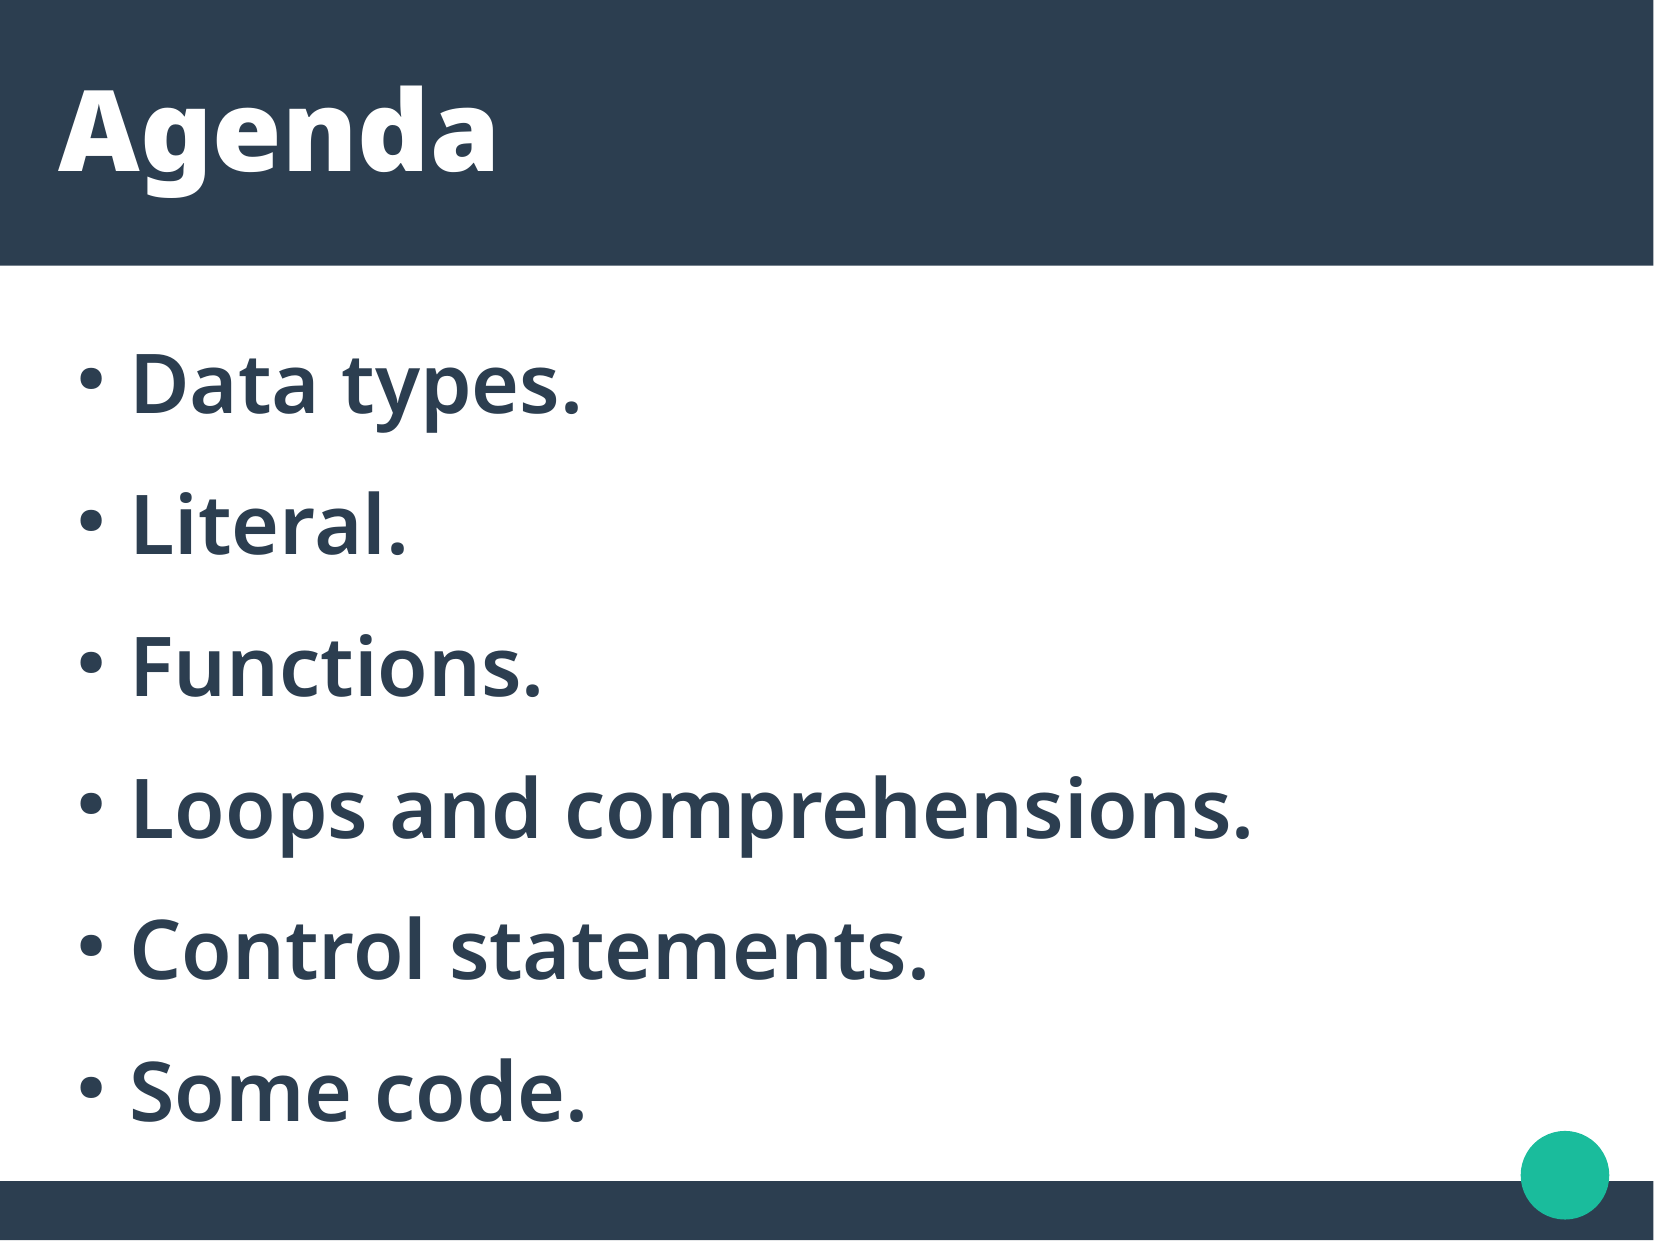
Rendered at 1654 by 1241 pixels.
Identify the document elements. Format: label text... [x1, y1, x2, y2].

title Agenda [59, 49, 1595, 207]
list Data types. Literal. Functions. Loops and comprehensions. Control statements. Some code. [59, 324, 1595, 1152]
